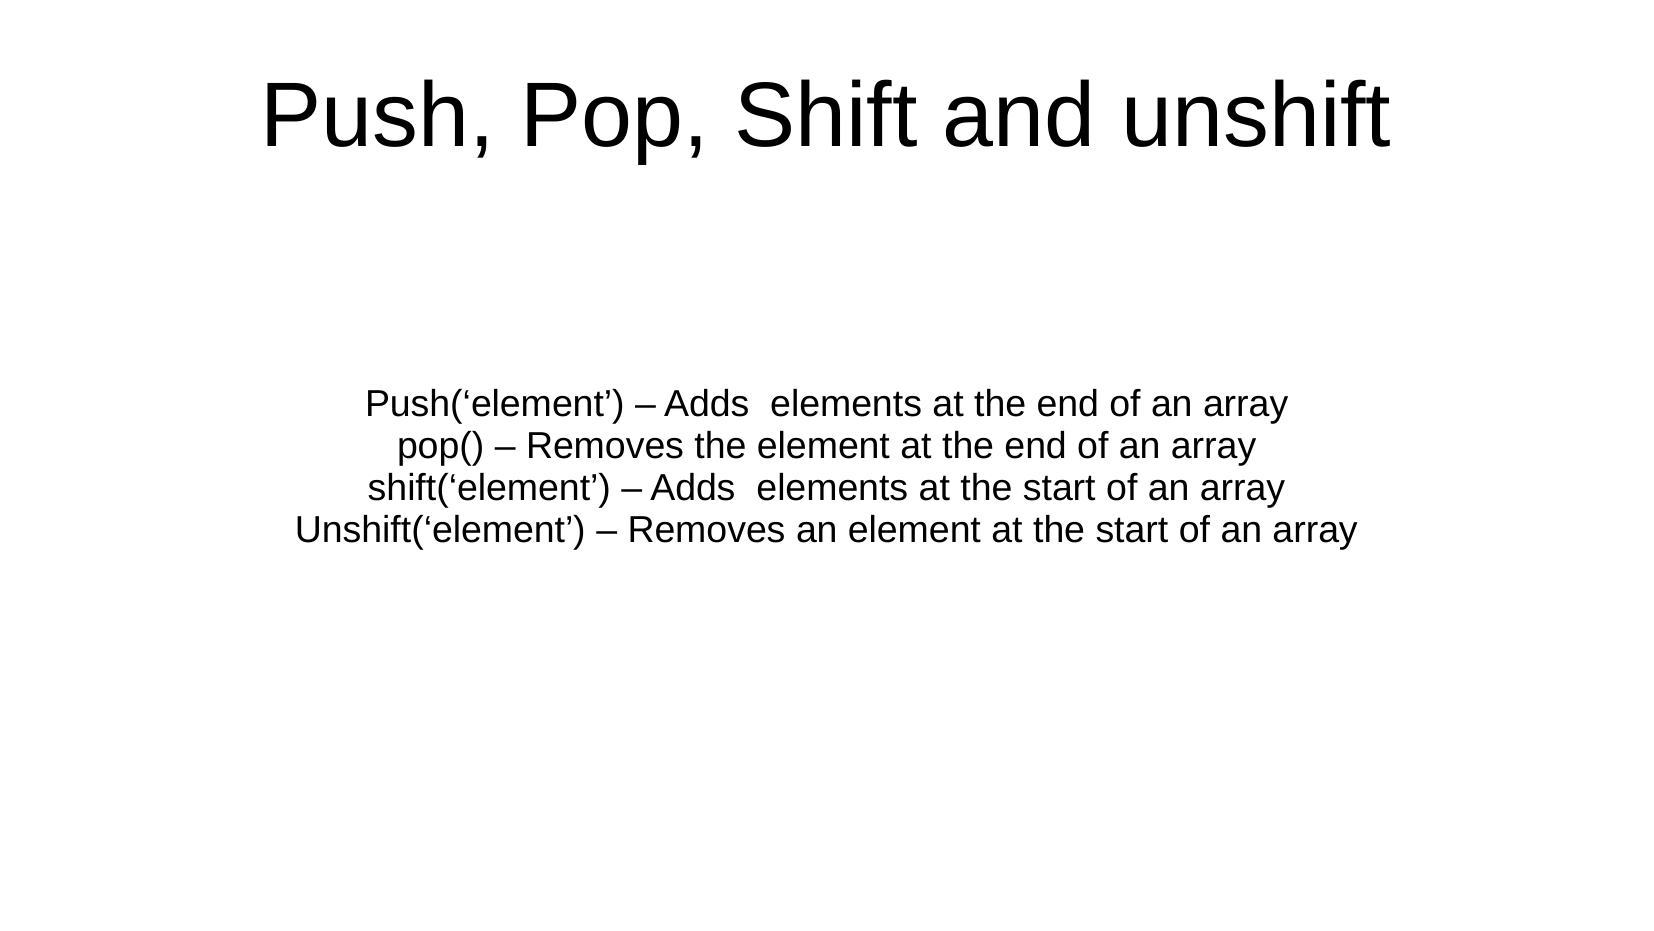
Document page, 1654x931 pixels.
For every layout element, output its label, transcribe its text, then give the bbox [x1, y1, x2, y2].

subtitle Push(‘element’) – Adds elements at the end of an array pop() – Removes the element at the end of an array shift(‘element’) – Adds elements at the start of an array Unshift(‘element’) – Removes an element at the start of an array [82, 217, 1571, 758]
title Push, Pop, Shift and unshift [82, 37, 1571, 193]
